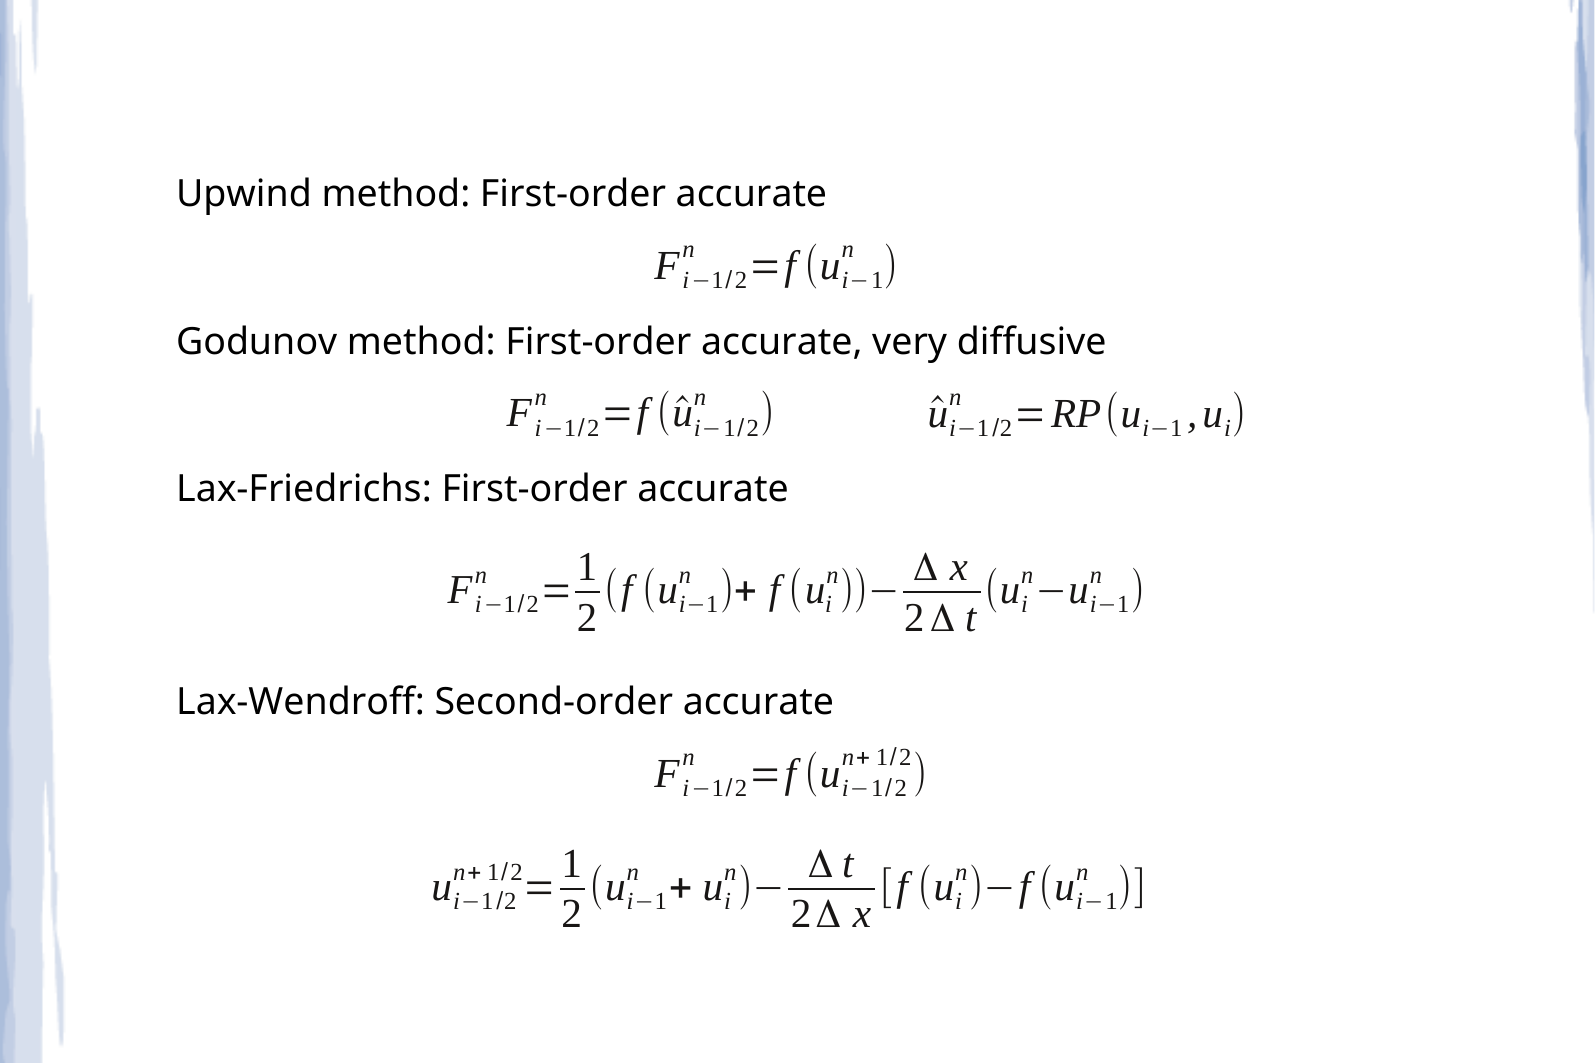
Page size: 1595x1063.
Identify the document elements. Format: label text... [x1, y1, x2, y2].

list Upwind method: First-order accurate [105, 166, 1506, 237]
list Lax-Friedrichs: First-order accurate [105, 461, 1506, 532]
list Lax-Wendroff: Second-order accurate [105, 674, 1506, 745]
chart [646, 236, 905, 294]
chart [921, 383, 1253, 442]
chart [498, 383, 780, 442]
list Godunov method: First-order accurate, very diffusive [105, 314, 1506, 384]
chart [439, 543, 1151, 641]
picture [0, 0, 1595, 1063]
chart [646, 744, 933, 802]
chart [425, 840, 1152, 938]
